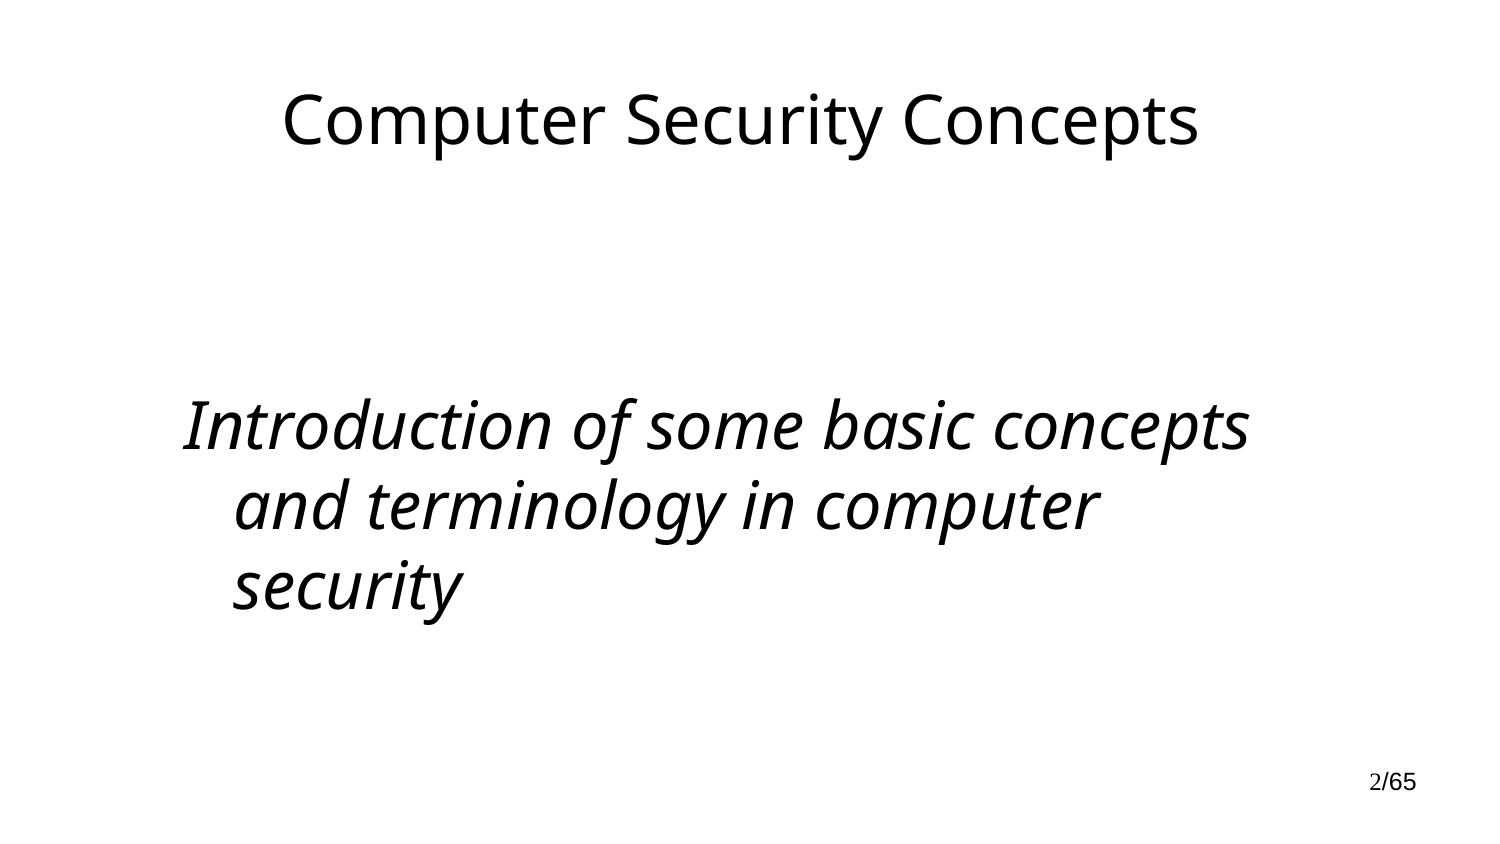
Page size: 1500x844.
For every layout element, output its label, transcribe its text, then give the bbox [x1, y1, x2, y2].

subtitle Introduction of some basic concepts and terminology in computer security [162, 374, 1325, 629]
title Computer Security Concepts [112, 28, 1388, 206]
